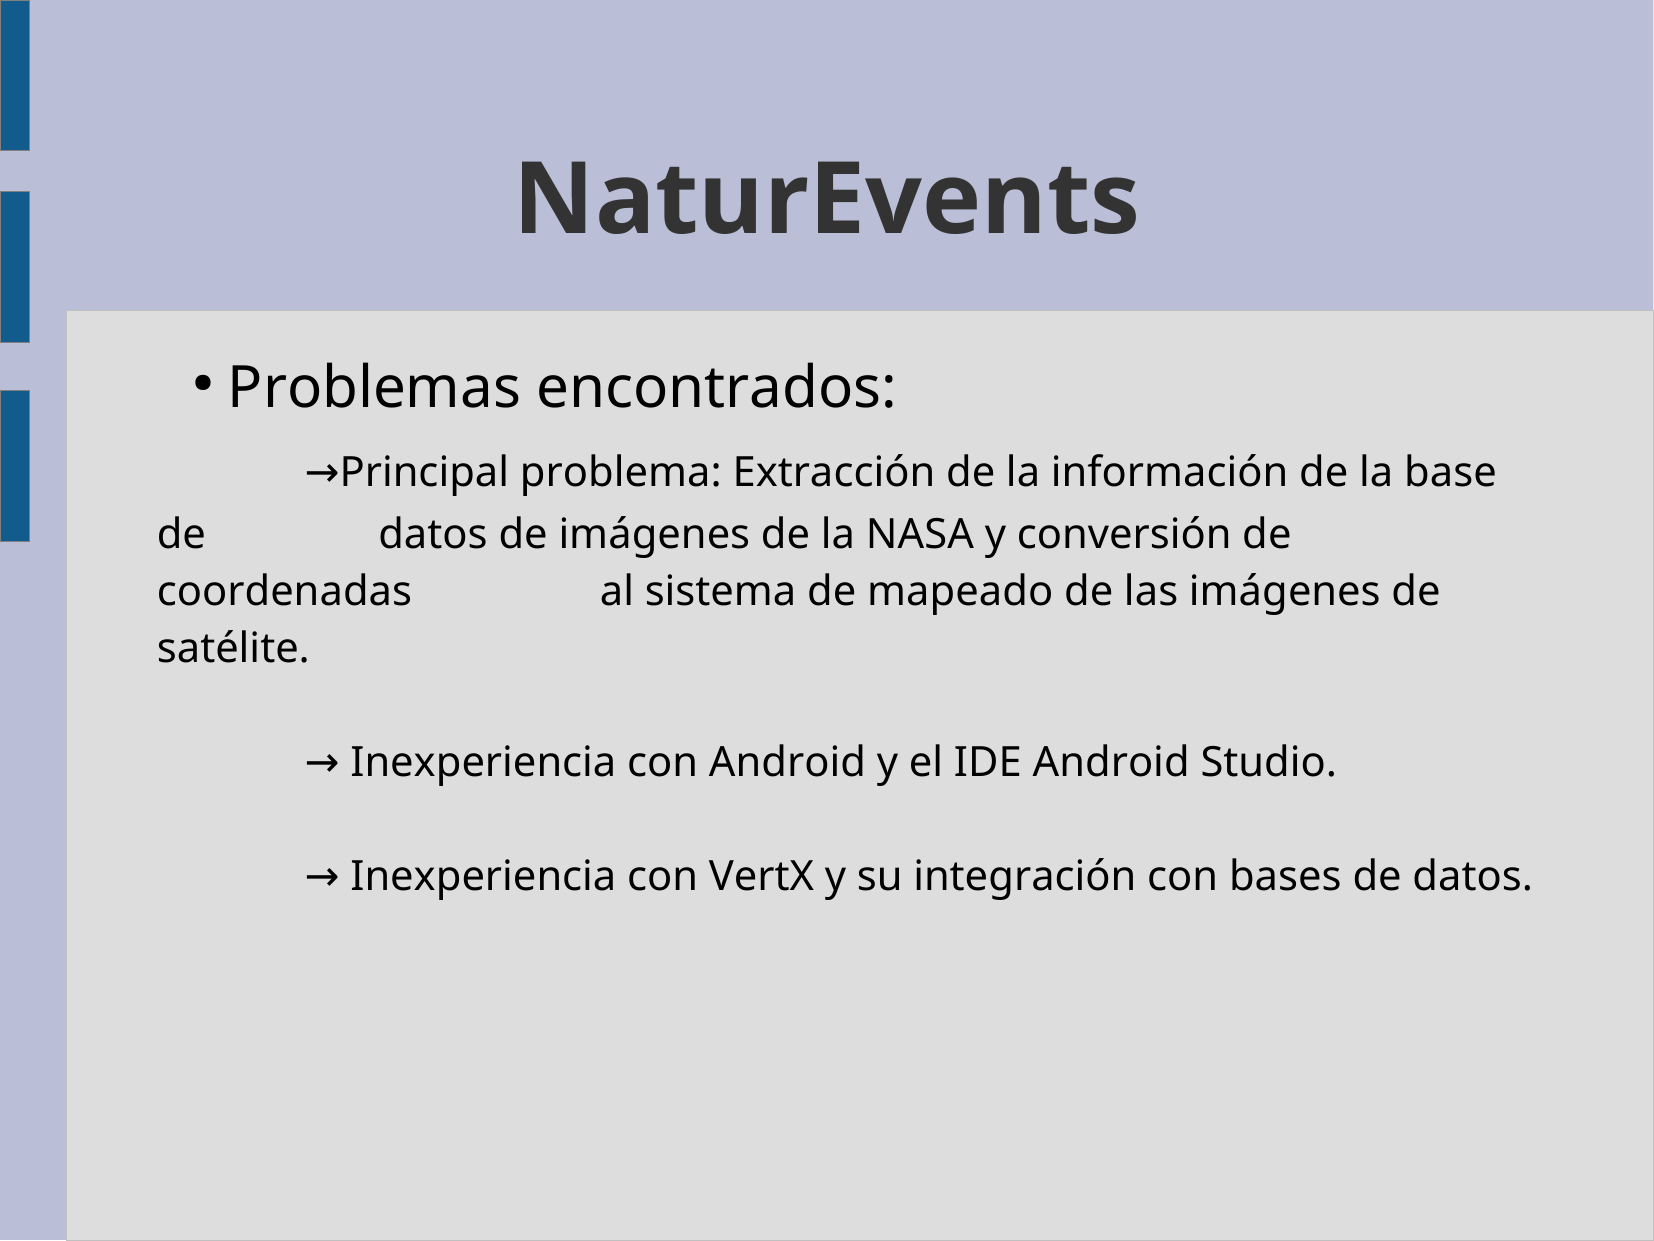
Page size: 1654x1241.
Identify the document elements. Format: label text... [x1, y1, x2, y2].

subtitle Problemas encontrados: →Principal problema: Extracción de la información de la base de datos de imágenes de la NASA y conversión de coordenadas al sistema de mapeado de las imágenes de satélite. → Inexperiencia con Android y el IDE Android Studio. → Inexperiencia con VertX y su integración con bases de datos. [121, 344, 1534, 1127]
title NaturEvents [121, 91, 1534, 299]
